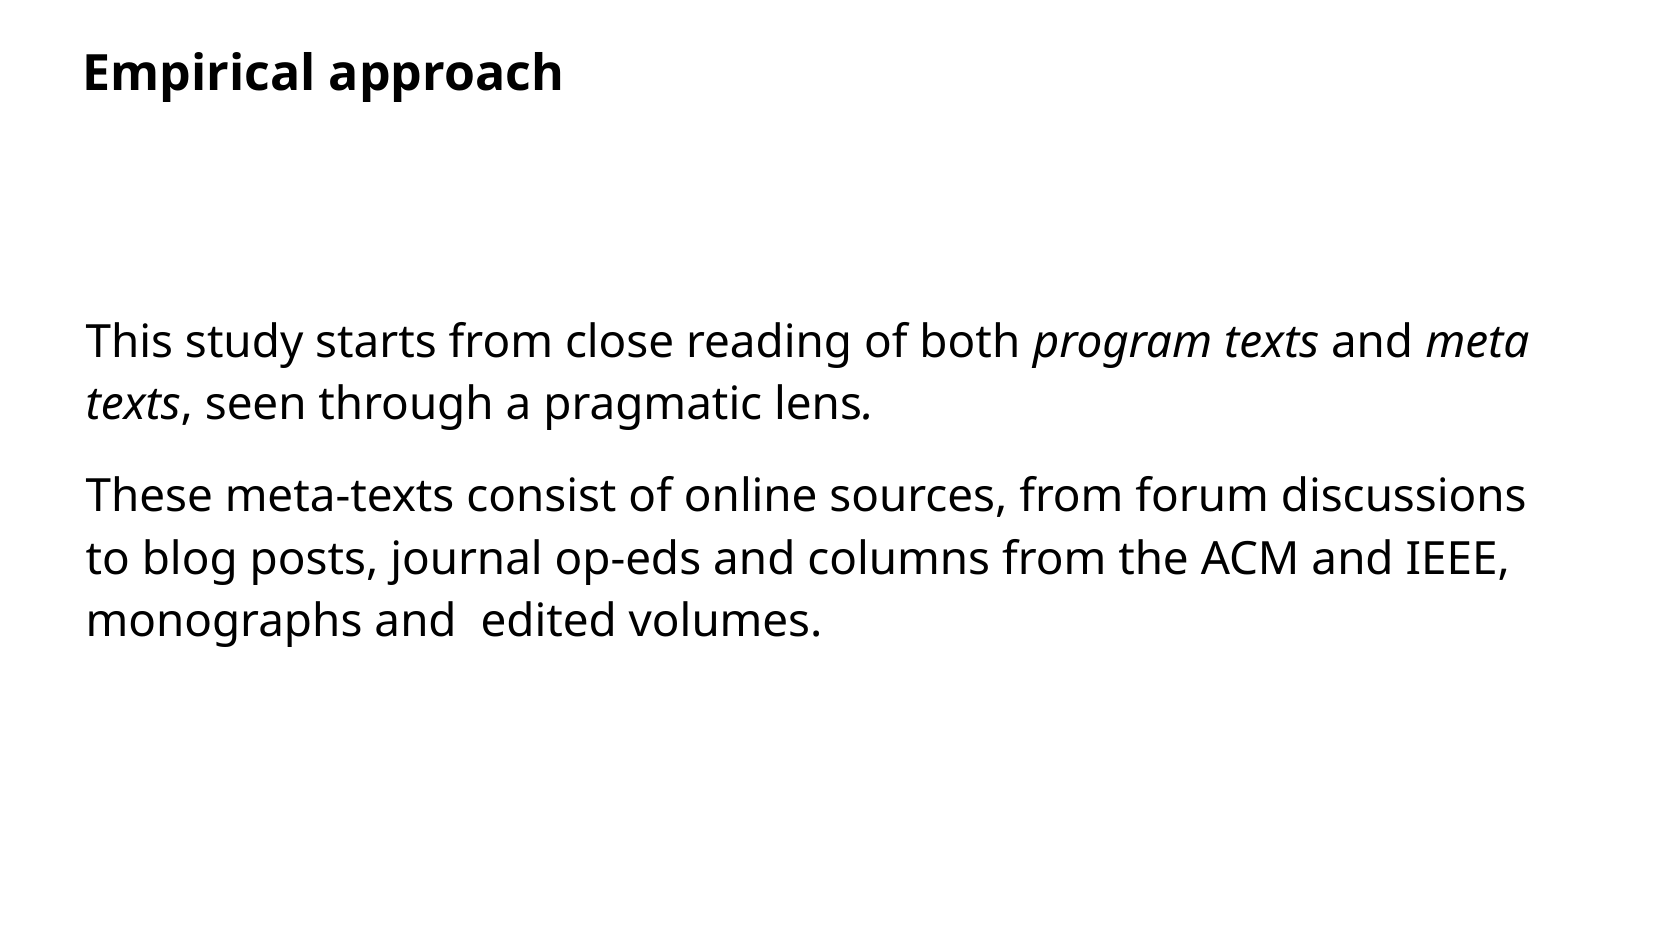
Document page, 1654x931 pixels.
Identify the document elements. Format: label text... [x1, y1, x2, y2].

text_box This study starts from close reading of both program texts and meta texts, seen through a pragmatic lens. These meta-texts consist of online sources, from forum discussions to blog posts, journal op-eds and columns from the ACM and IEEE, monographs and edited volumes. [70, 175, 1564, 851]
title Empirical approach [82, 37, 1571, 193]
